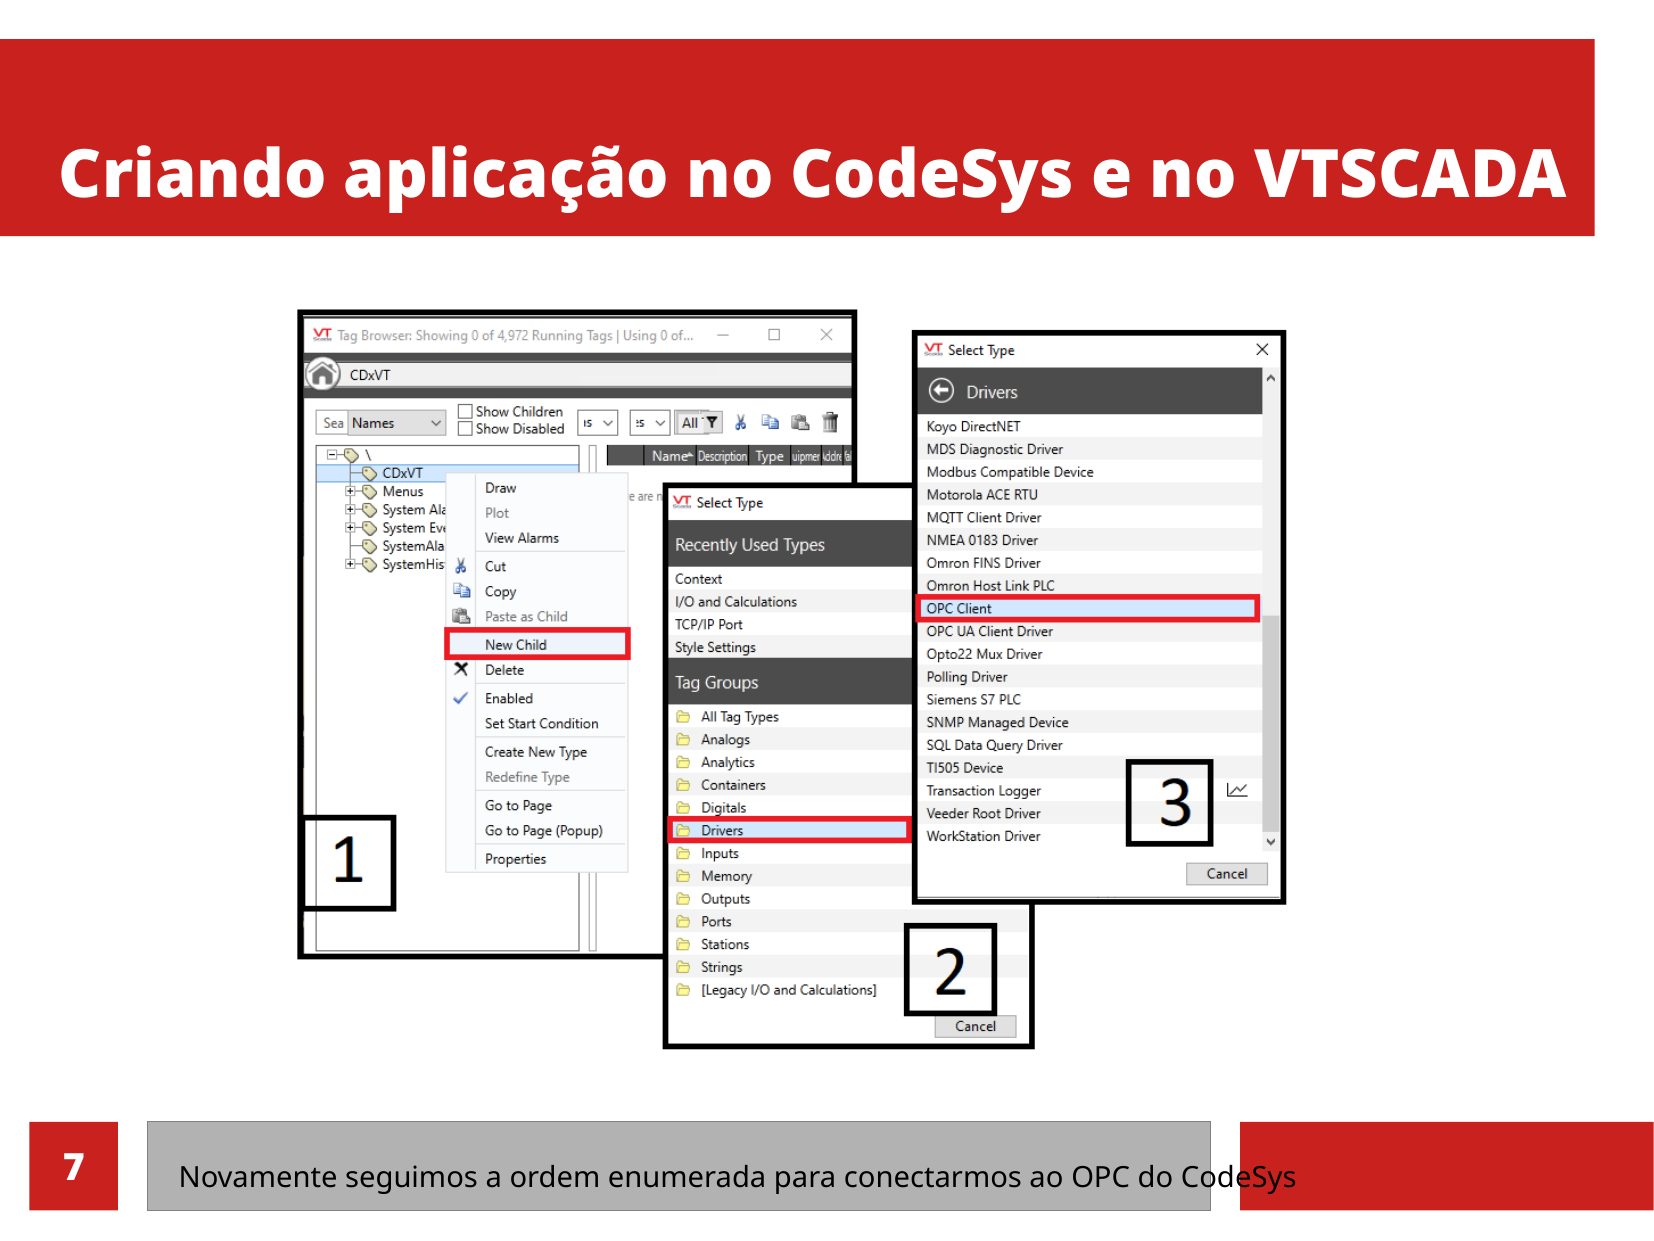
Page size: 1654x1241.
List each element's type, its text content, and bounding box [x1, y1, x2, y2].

picture [294, 305, 1300, 1063]
text_box Novamente seguimos a ordem enumerada para conectarmos ao OPC do CodeSys [163, 1148, 1211, 1211]
title Criando aplicação no CodeSys e no VTSCADA [58, 58, 1595, 217]
